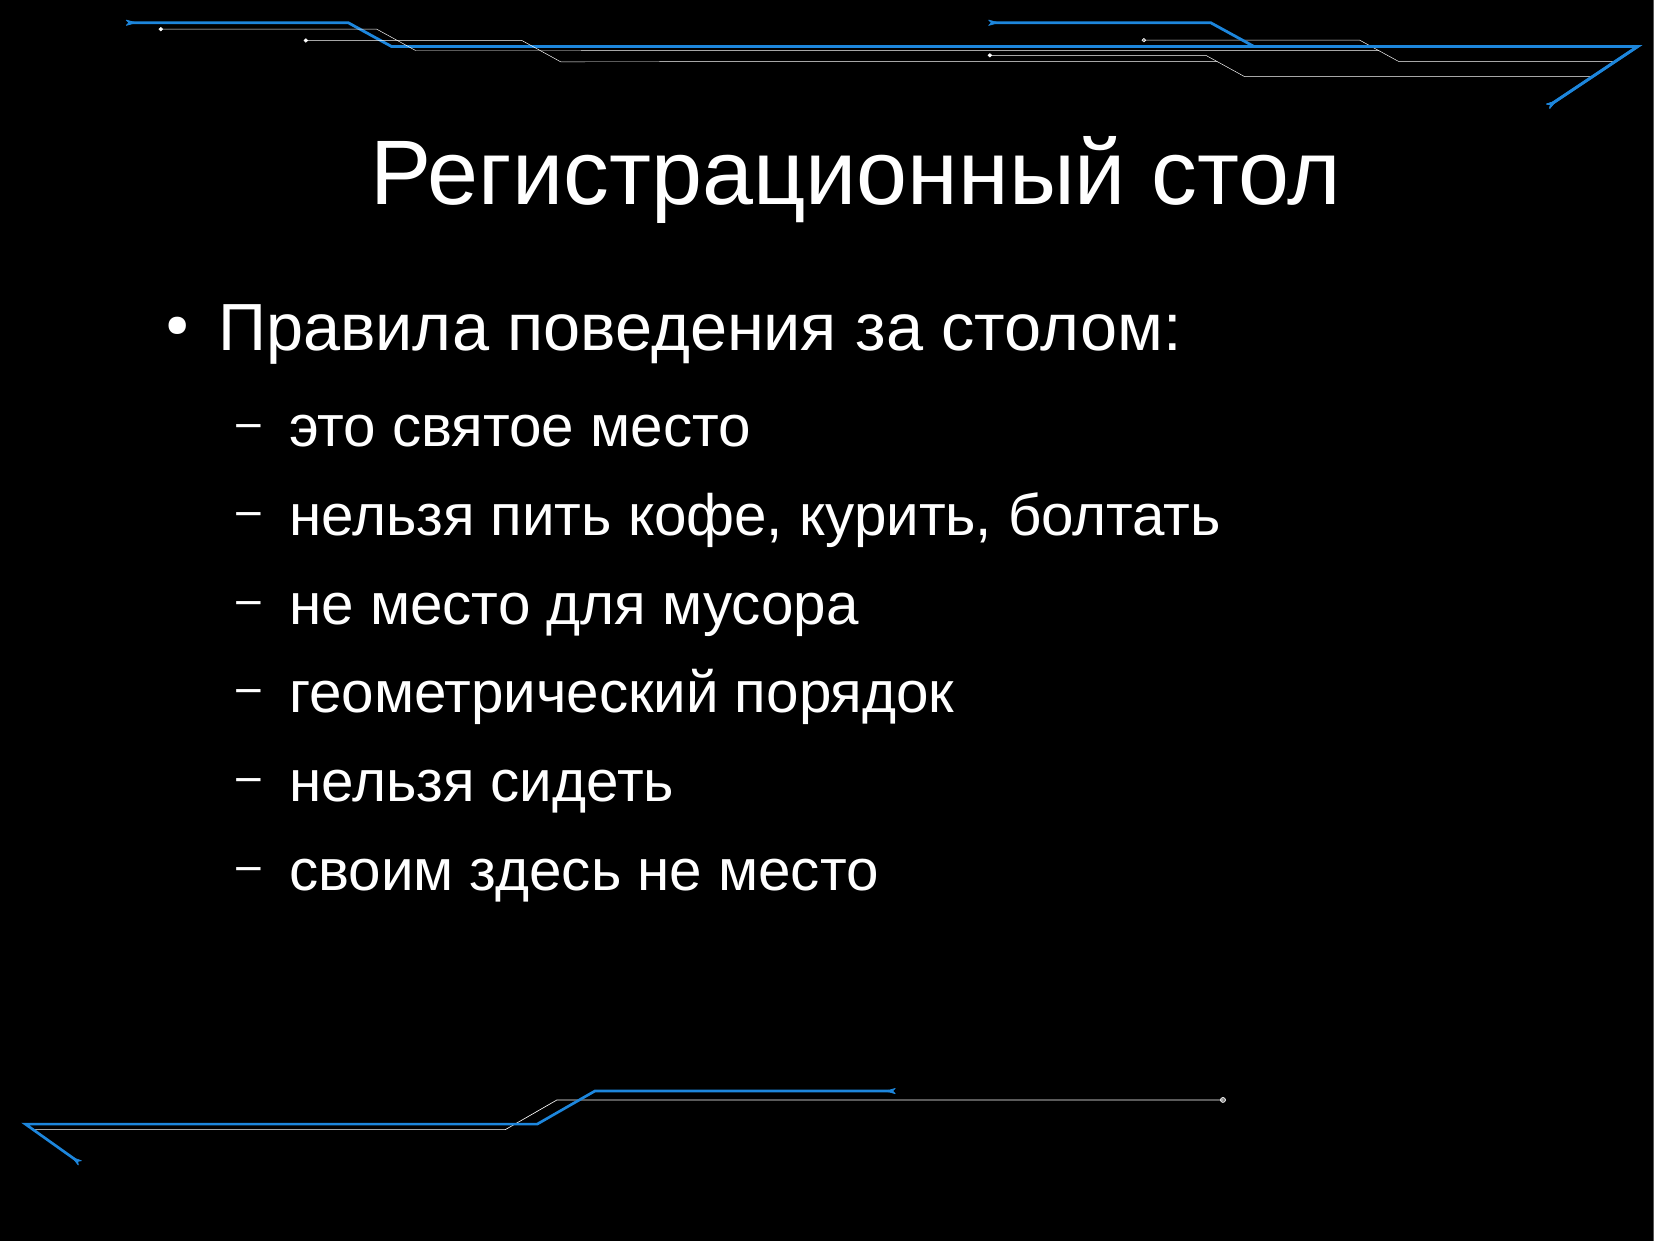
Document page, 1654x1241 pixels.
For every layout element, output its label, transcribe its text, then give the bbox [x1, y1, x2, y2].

list Правила поведения за столом: это святое место нельзя пить кофе, курить, болтать не место для мусора геометрический порядок нельзя сидеть своим здесь не место [147, 289, 1565, 1010]
title Регистрационный стол [147, 84, 1565, 262]
